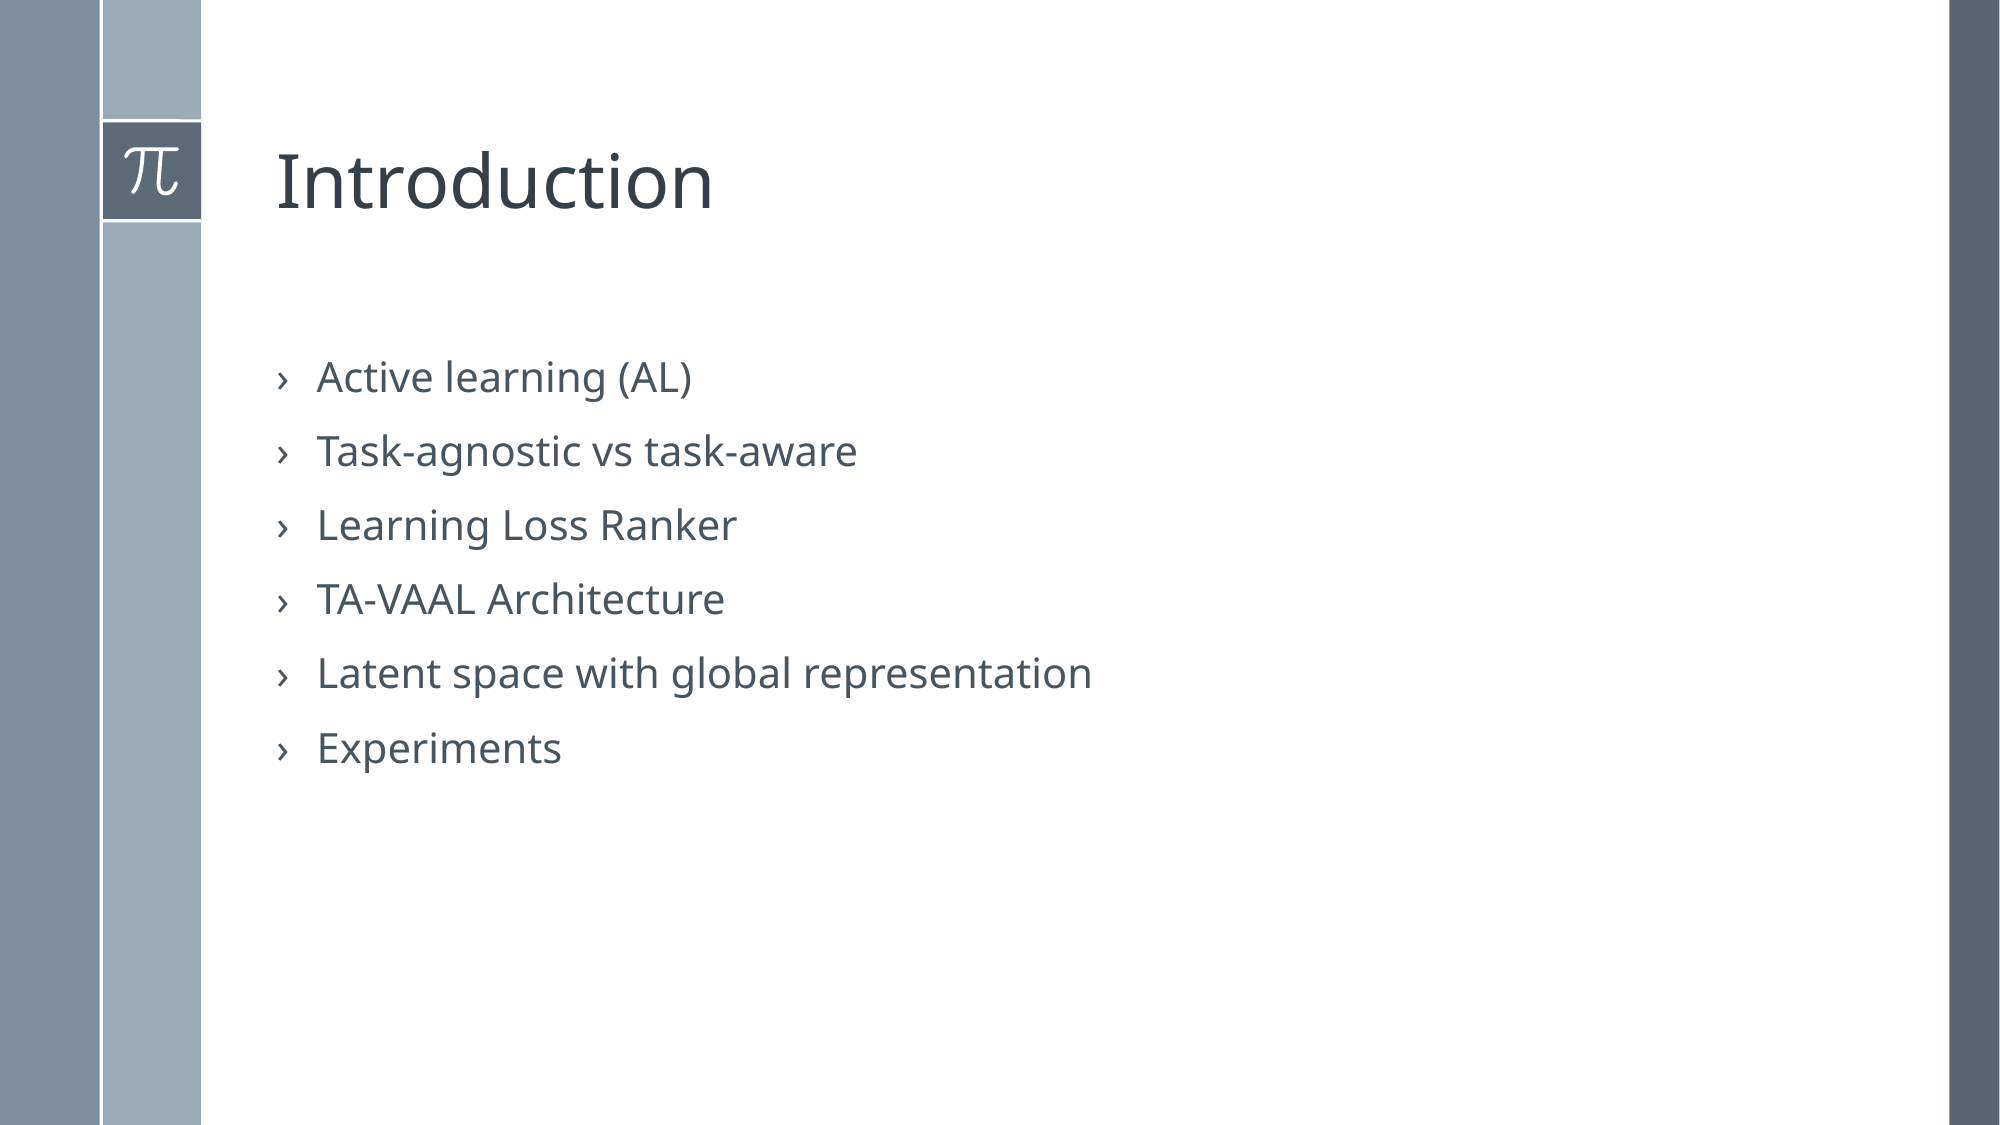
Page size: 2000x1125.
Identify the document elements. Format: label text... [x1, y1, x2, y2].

text_box Introduction [261, 29, 1867, 233]
text_box Active learning (AL) Task-agnostic vs task-aware Learning Loss Ranker TA-VAAL Architecture Latent space with global representation Experiments [261, 262, 1845, 1013]
